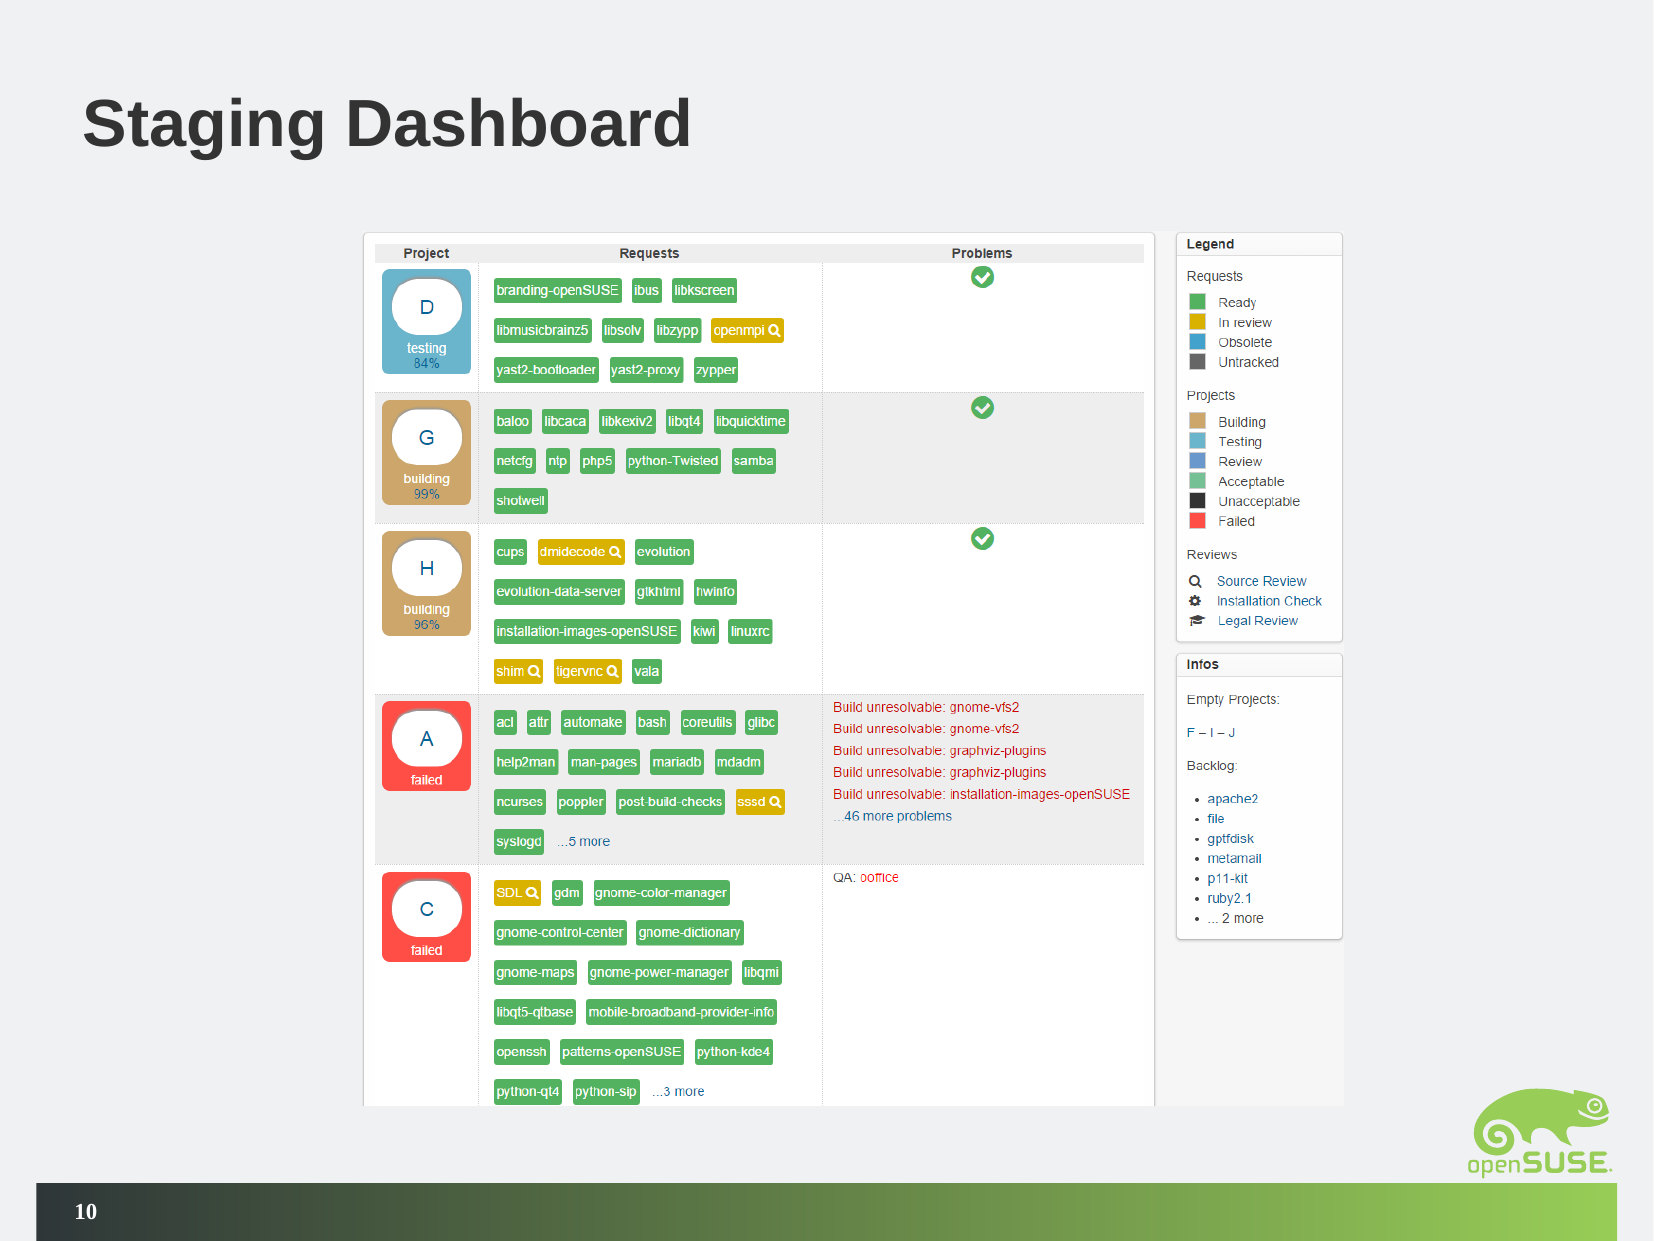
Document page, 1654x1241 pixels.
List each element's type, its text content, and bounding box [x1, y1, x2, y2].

title Staging Dashboard [82, 49, 1571, 198]
picture [0, 0, 1654, 1241]
